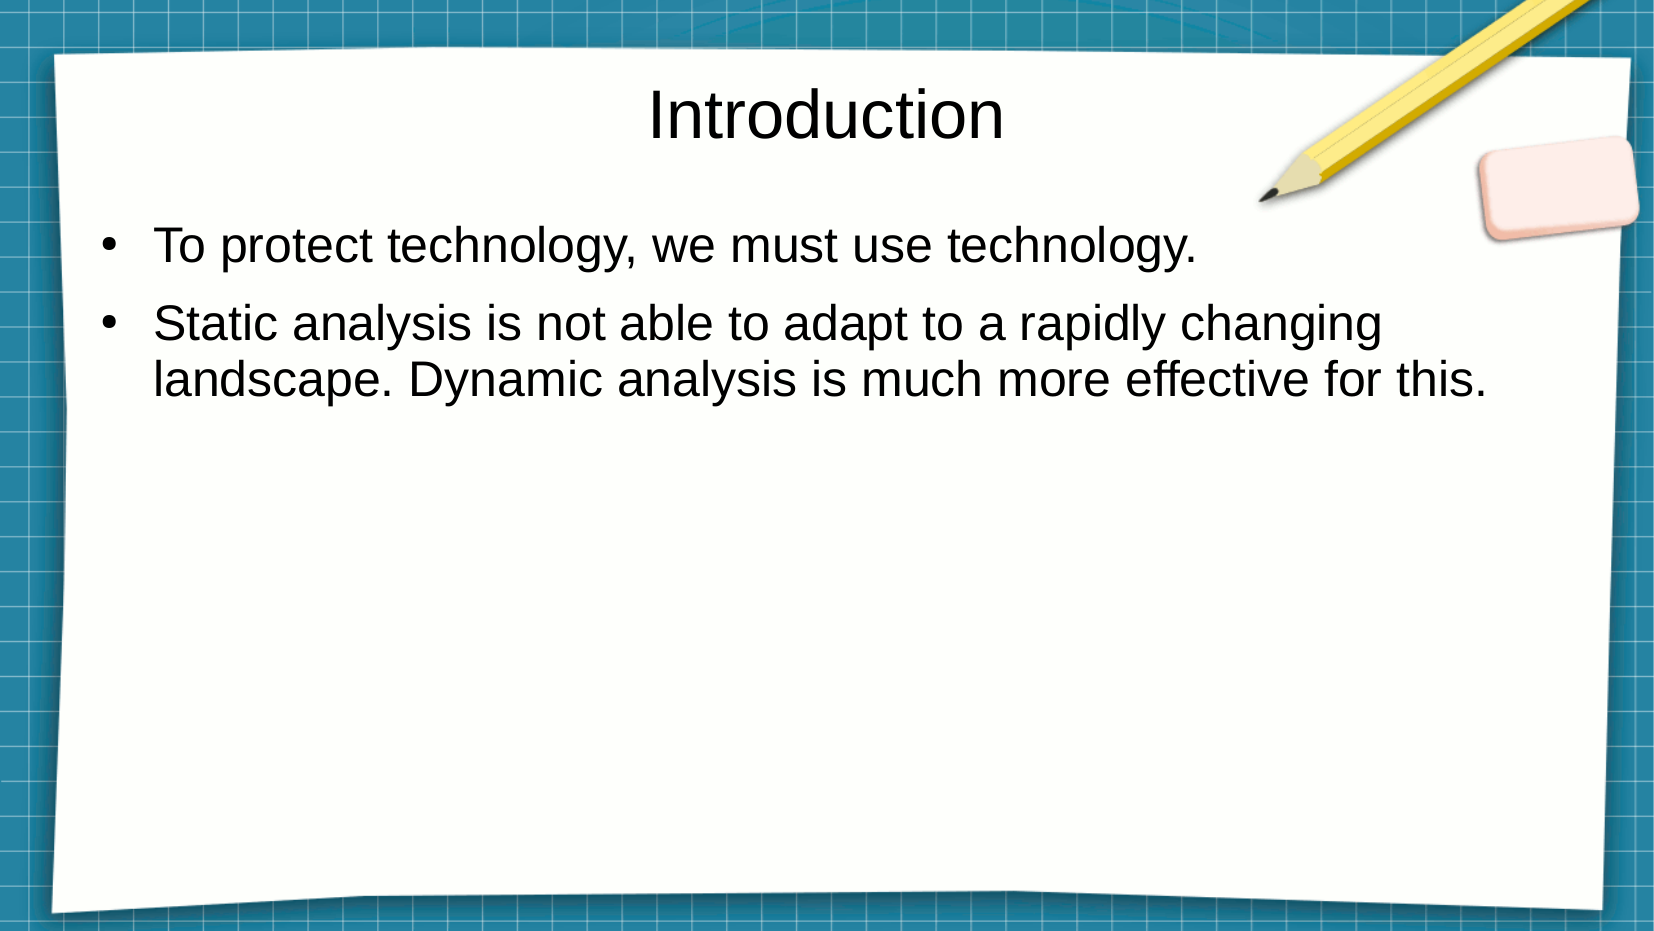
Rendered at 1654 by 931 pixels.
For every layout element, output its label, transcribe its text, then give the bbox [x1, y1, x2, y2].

title Introduction [82, 37, 1571, 193]
picture [0, 0, 1654, 931]
list To protect technology, we must use technology. Static analysis is not able to adapt to a rapidly changing landscape. Dynamic analysis is much more effective for this. [82, 217, 1571, 758]
